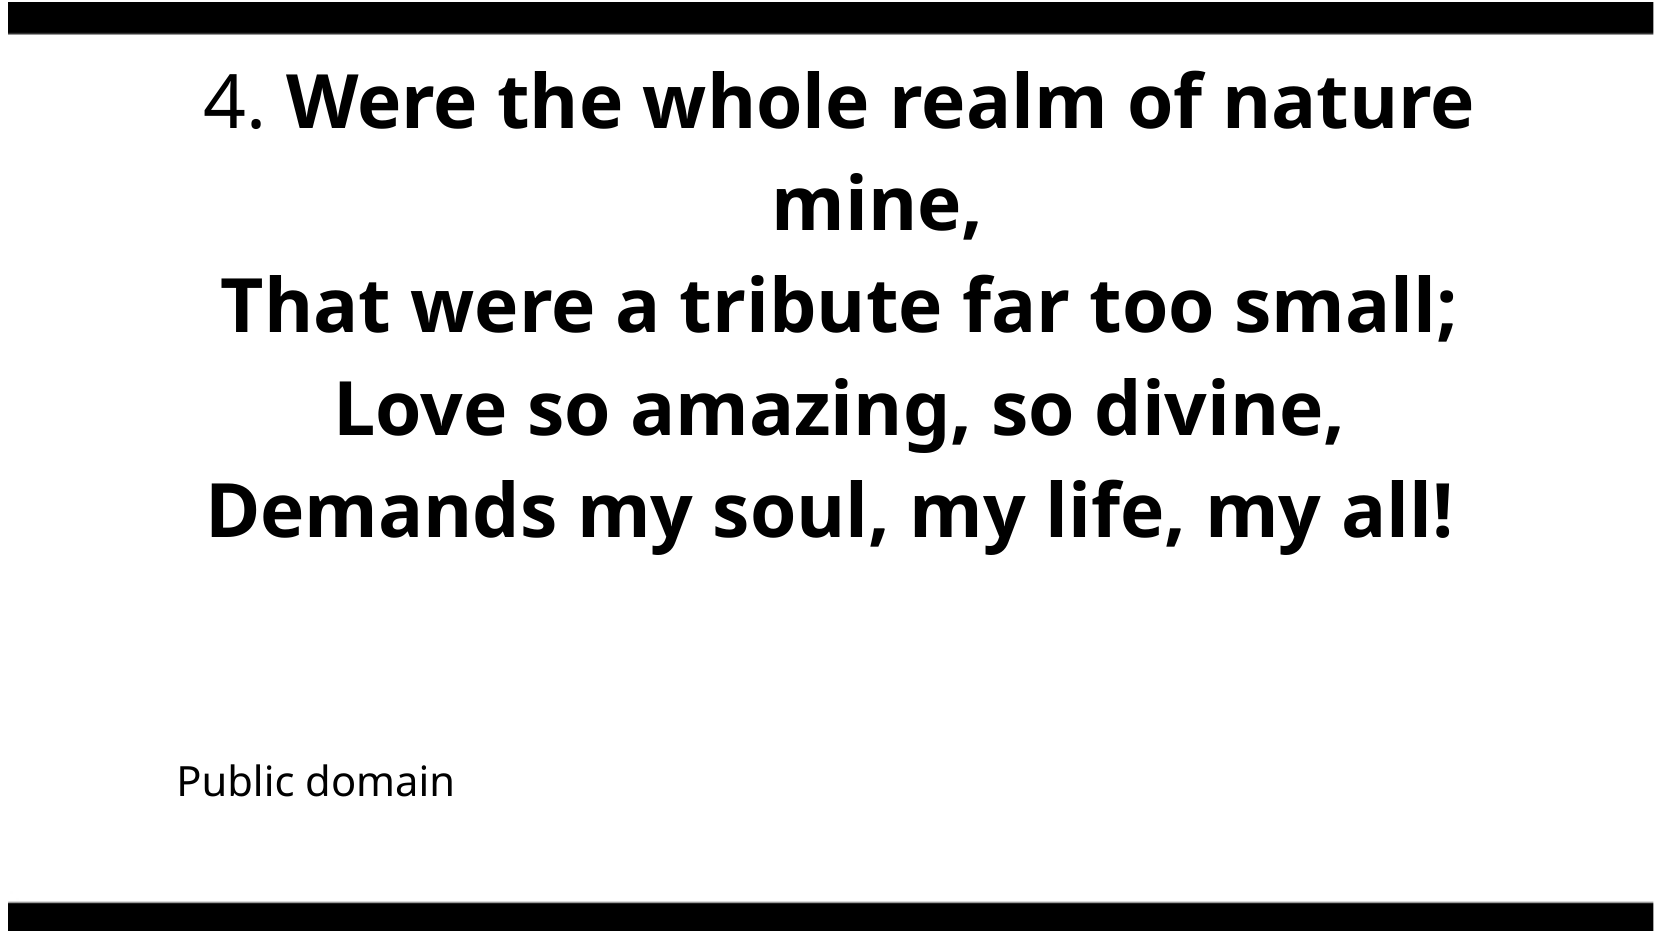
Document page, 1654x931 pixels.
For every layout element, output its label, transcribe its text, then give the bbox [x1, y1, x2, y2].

picture [8, 2, 1654, 931]
text_box 4. Were the whole realm of nature mine, That were a tribute far too small; Love so amazing, so divine, Demands my soul, my life, my all! Public domain [105, 40, 1576, 699]
